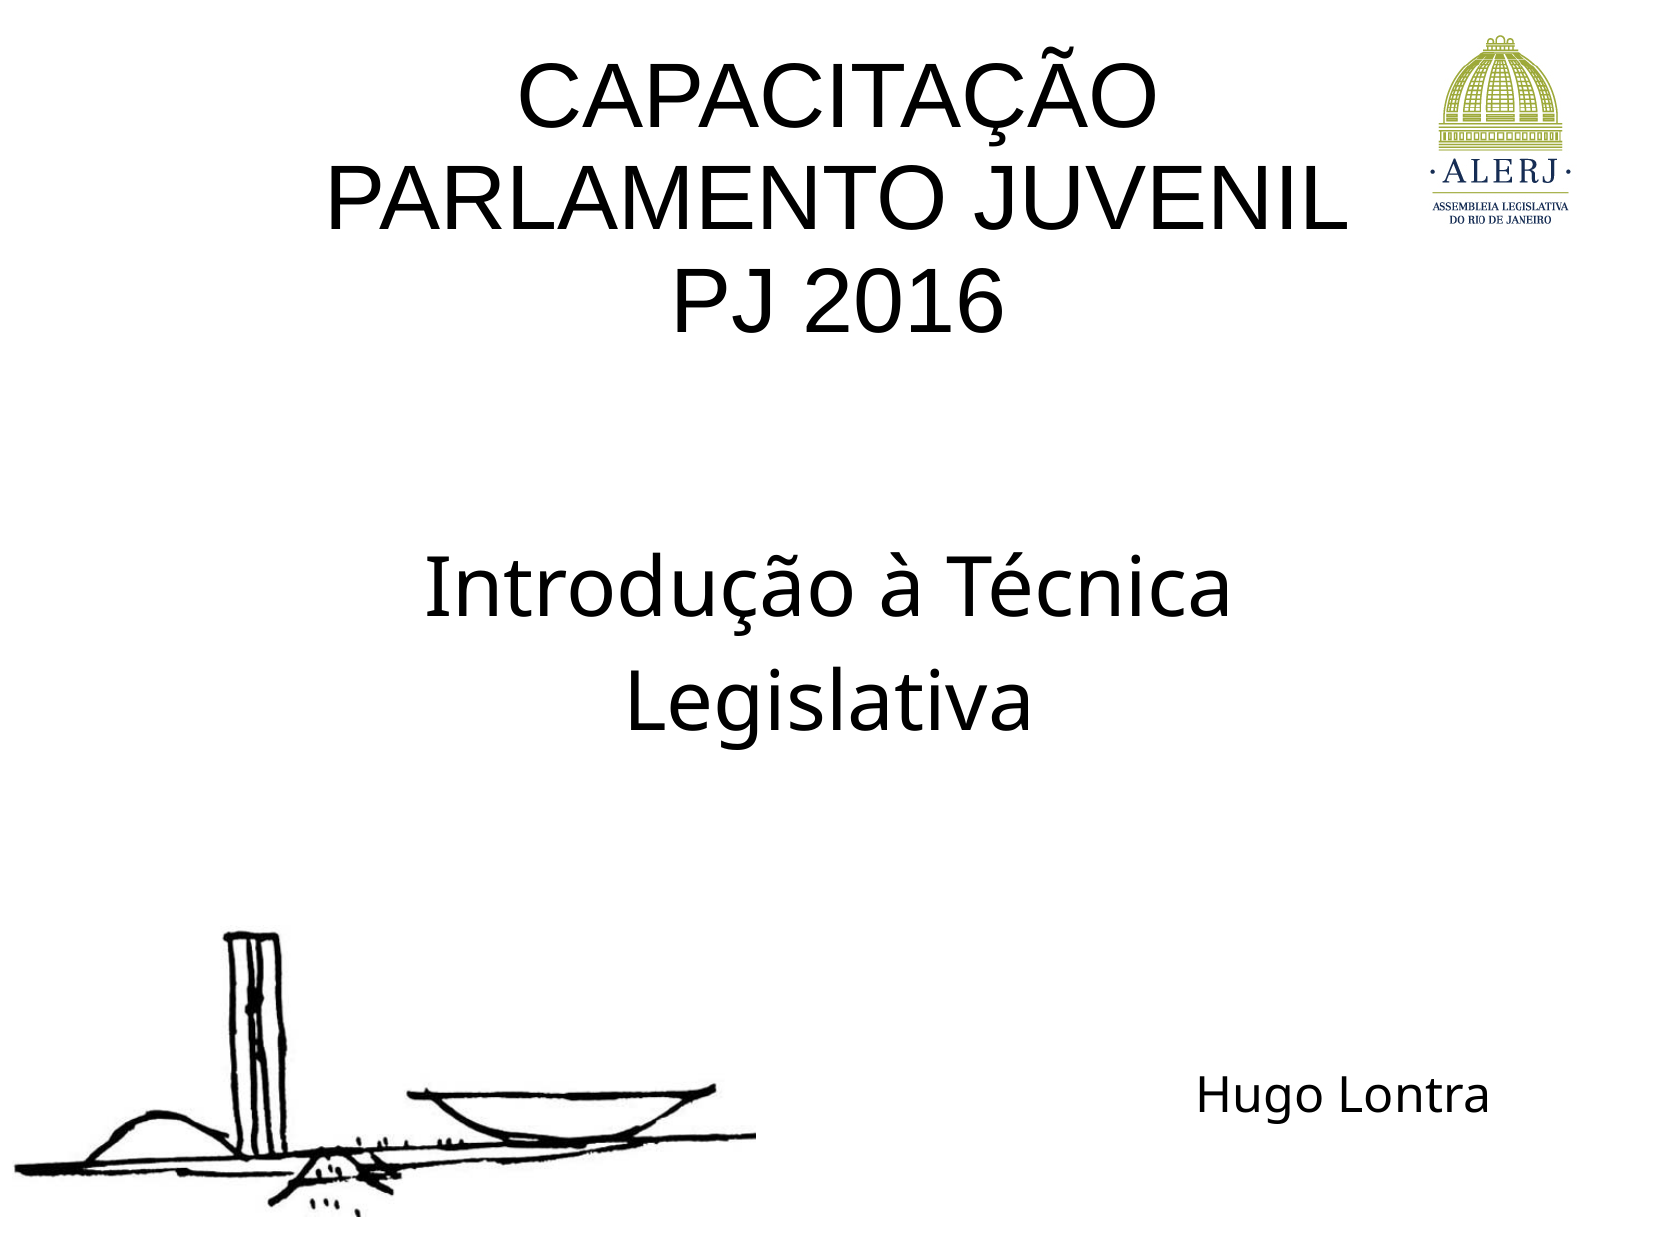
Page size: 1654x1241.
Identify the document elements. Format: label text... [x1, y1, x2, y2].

title CAPACITAÇÃO PARLAMENTO JUVENIL PJ 2016 [70, 44, 1607, 352]
picture [1358, 23, 1642, 235]
text_box Hugo Lontra [1181, 1051, 1528, 1163]
picture [12, 925, 756, 1217]
subtitle Introdução à Técnica Legislativa [366, 413, 1293, 870]
